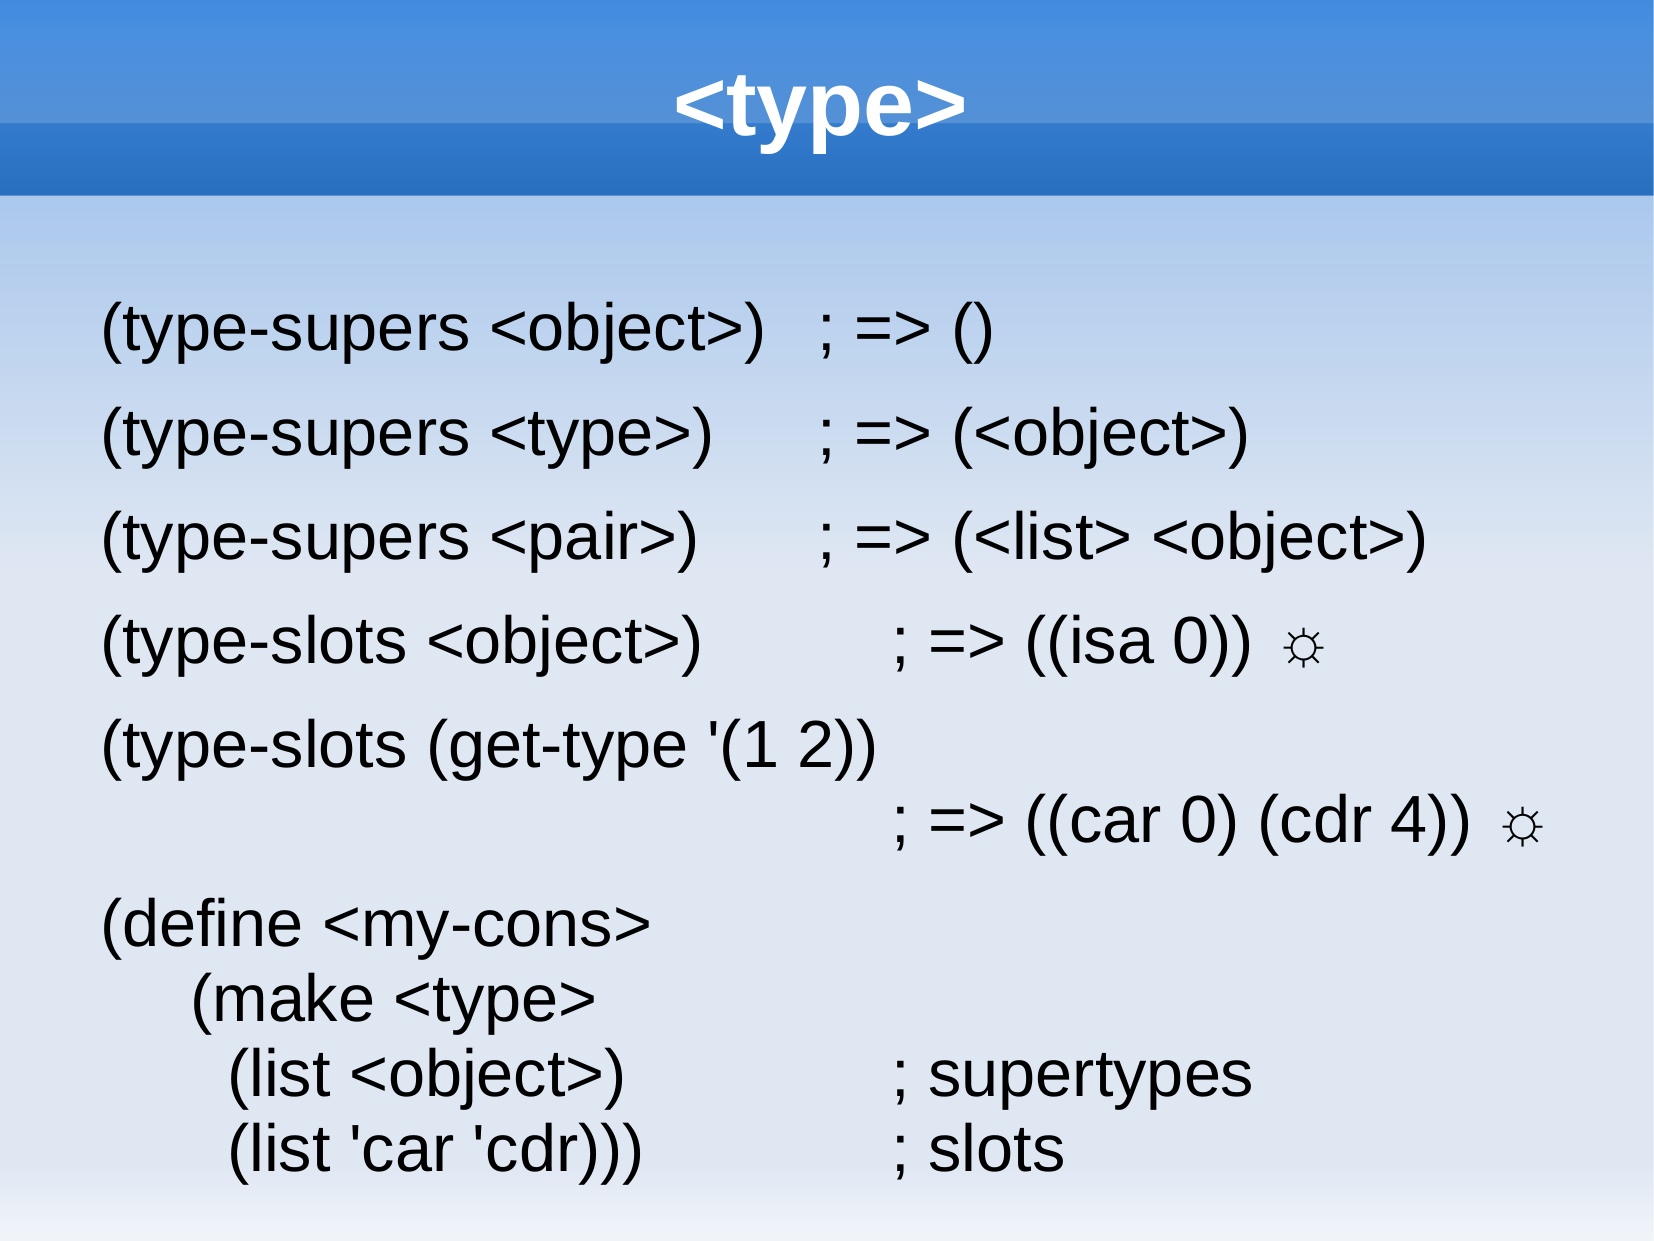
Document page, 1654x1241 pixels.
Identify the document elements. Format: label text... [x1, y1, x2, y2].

list (type-supers <object>) ; => () (type-supers <type>) ; => (<object>) (type-supers <pair>) ; => (<list> <object>) (type-slots <object>) ; => ((isa 0)) ☼ (type-slots (get-type '(1 2)) ; => ((car 0) (cdr 4)) ☼ (define <my-cons> (make <type> (list <object>) ; supertypes (list 'car 'cdr))) ; slots [82, 290, 1571, 1241]
title <type> [76, 7, 1565, 200]
picture [0, 0, 1654, 1241]
